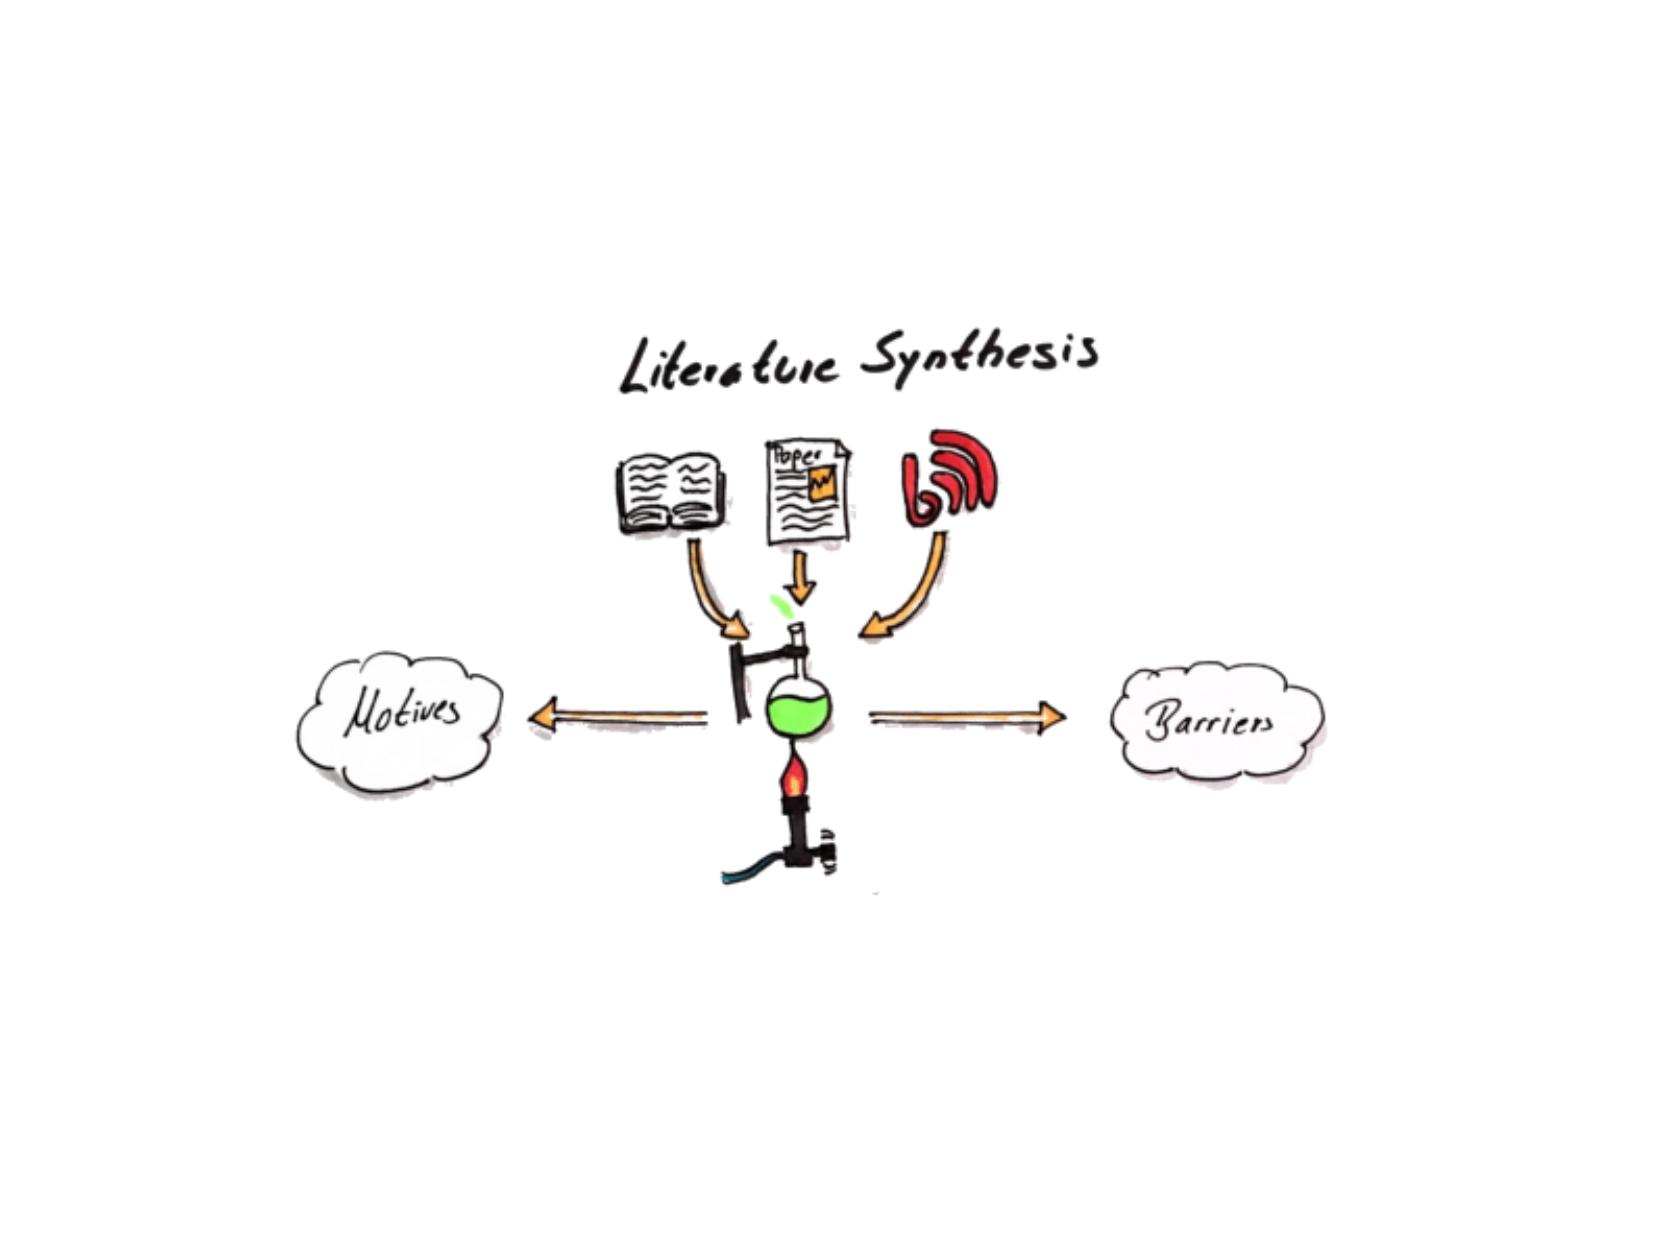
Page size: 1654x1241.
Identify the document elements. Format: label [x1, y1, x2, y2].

picture [258, 313, 1407, 935]
